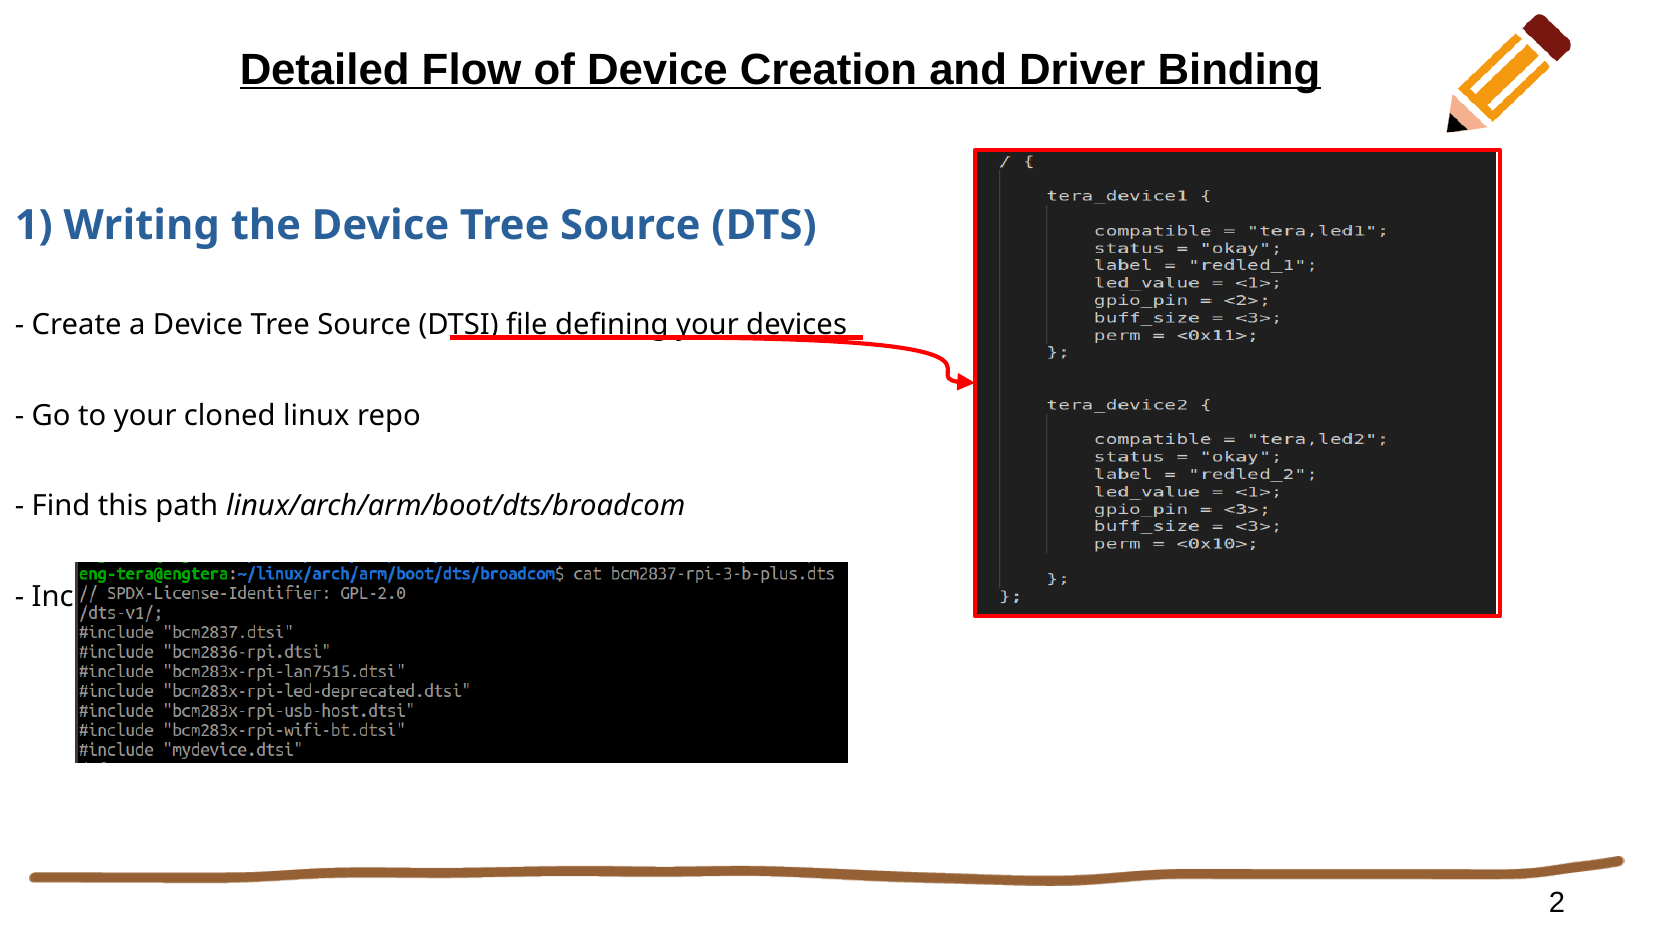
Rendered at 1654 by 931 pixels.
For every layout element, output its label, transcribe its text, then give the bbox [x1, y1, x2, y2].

text_box 1) Writing the Device Tree Source (DTS) - Create a Device Tree Source (DTSI) file defining your devices - Go to your cloned linux repo - Find this path linux/arch/arm/boot/dts/broadcom - Include your dtsi into bcm2837-rpi-3-b-plus.dts - Run ‘ make dtbs ’ and move the output dtb to your boot partition [0, 187, 1152, 931]
picture [75, 562, 848, 763]
text_box Detailed Flow of Device Creation and Driver Binding [225, 37, 1388, 187]
picture [1152, 856, 1625, 886]
picture [1446, 14, 1571, 133]
text_box [975, 150, 1501, 616]
